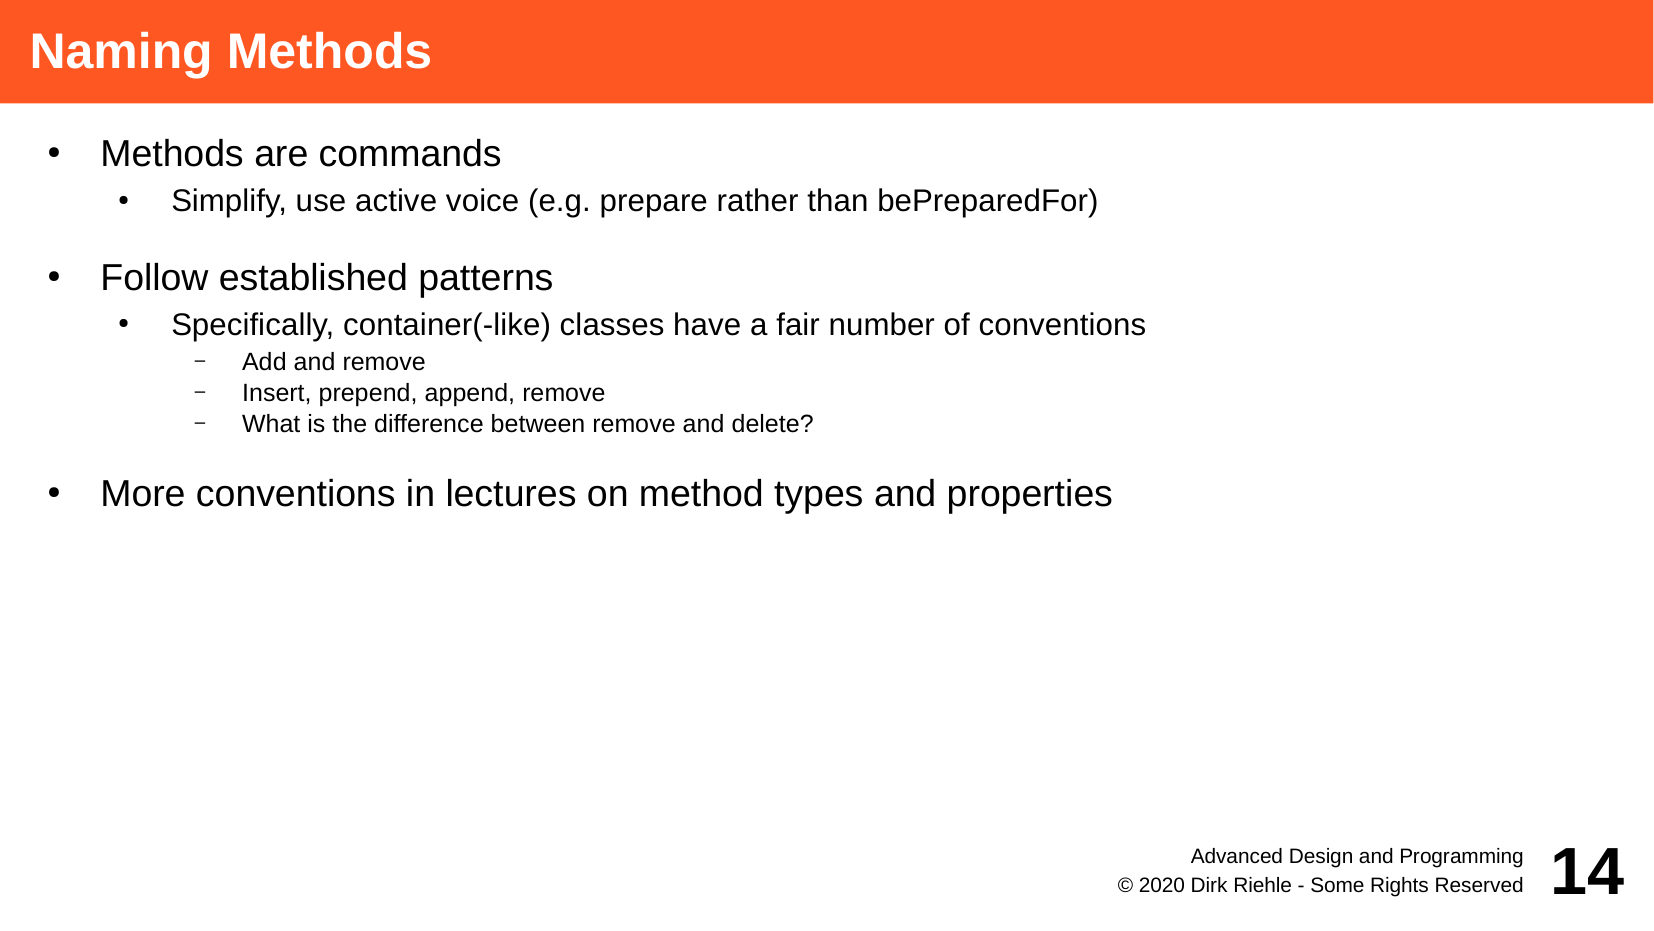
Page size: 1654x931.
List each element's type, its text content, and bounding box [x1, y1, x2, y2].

title Naming Methods [0, 0, 1654, 104]
list Methods are commands Simplify, use active voice (e.g. prepare rather than bePreparedFor) Follow established patterns Specifically, container(-like) classes have a fair number of conventions Add and remove Insert, prepend, append, remove What is the difference between remove and delete? More conventions in lectures on method types and properties [29, 132, 1625, 813]
